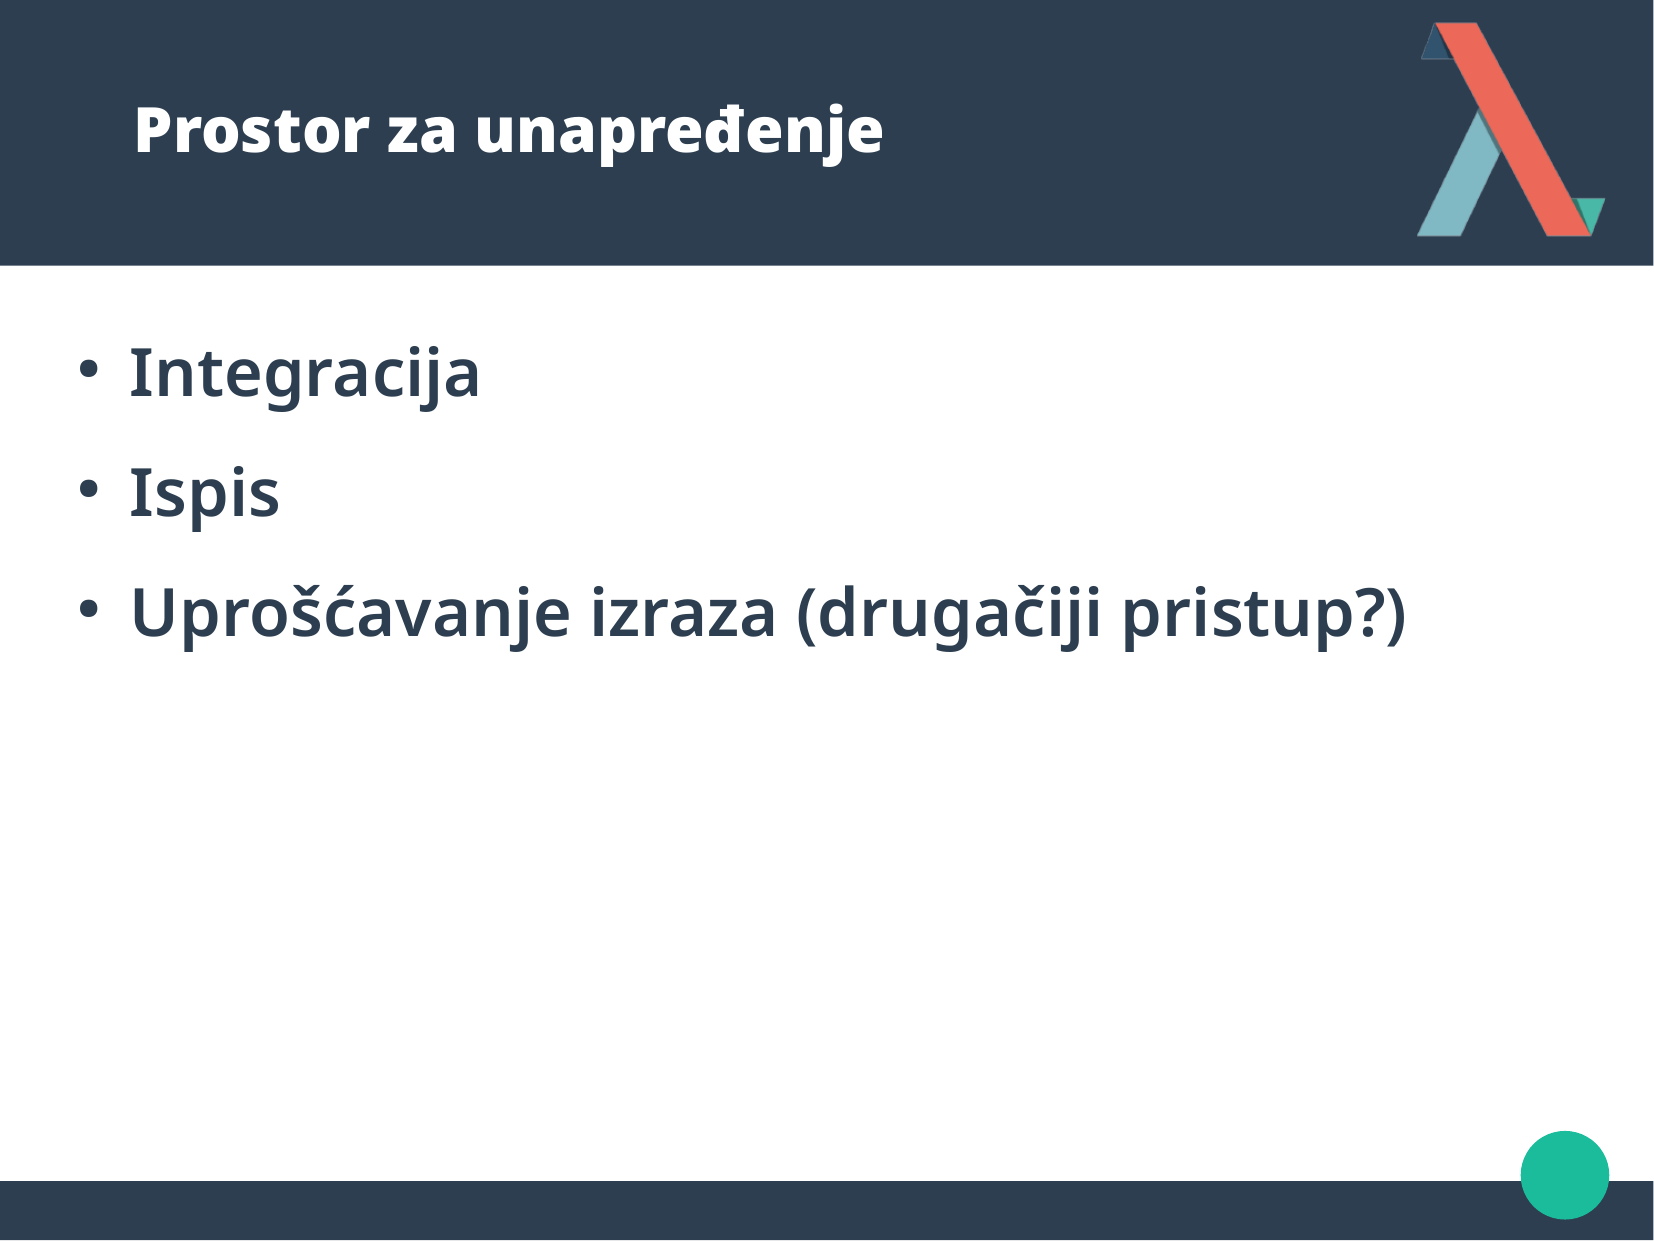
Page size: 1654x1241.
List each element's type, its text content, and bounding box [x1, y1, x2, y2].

picture [1395, 19, 1616, 240]
title Prostor za unapređenje [59, 49, 1595, 207]
list Integracija Ispis Uprošćavanje izraza (drugačiji pristup?) [59, 324, 1595, 1152]
